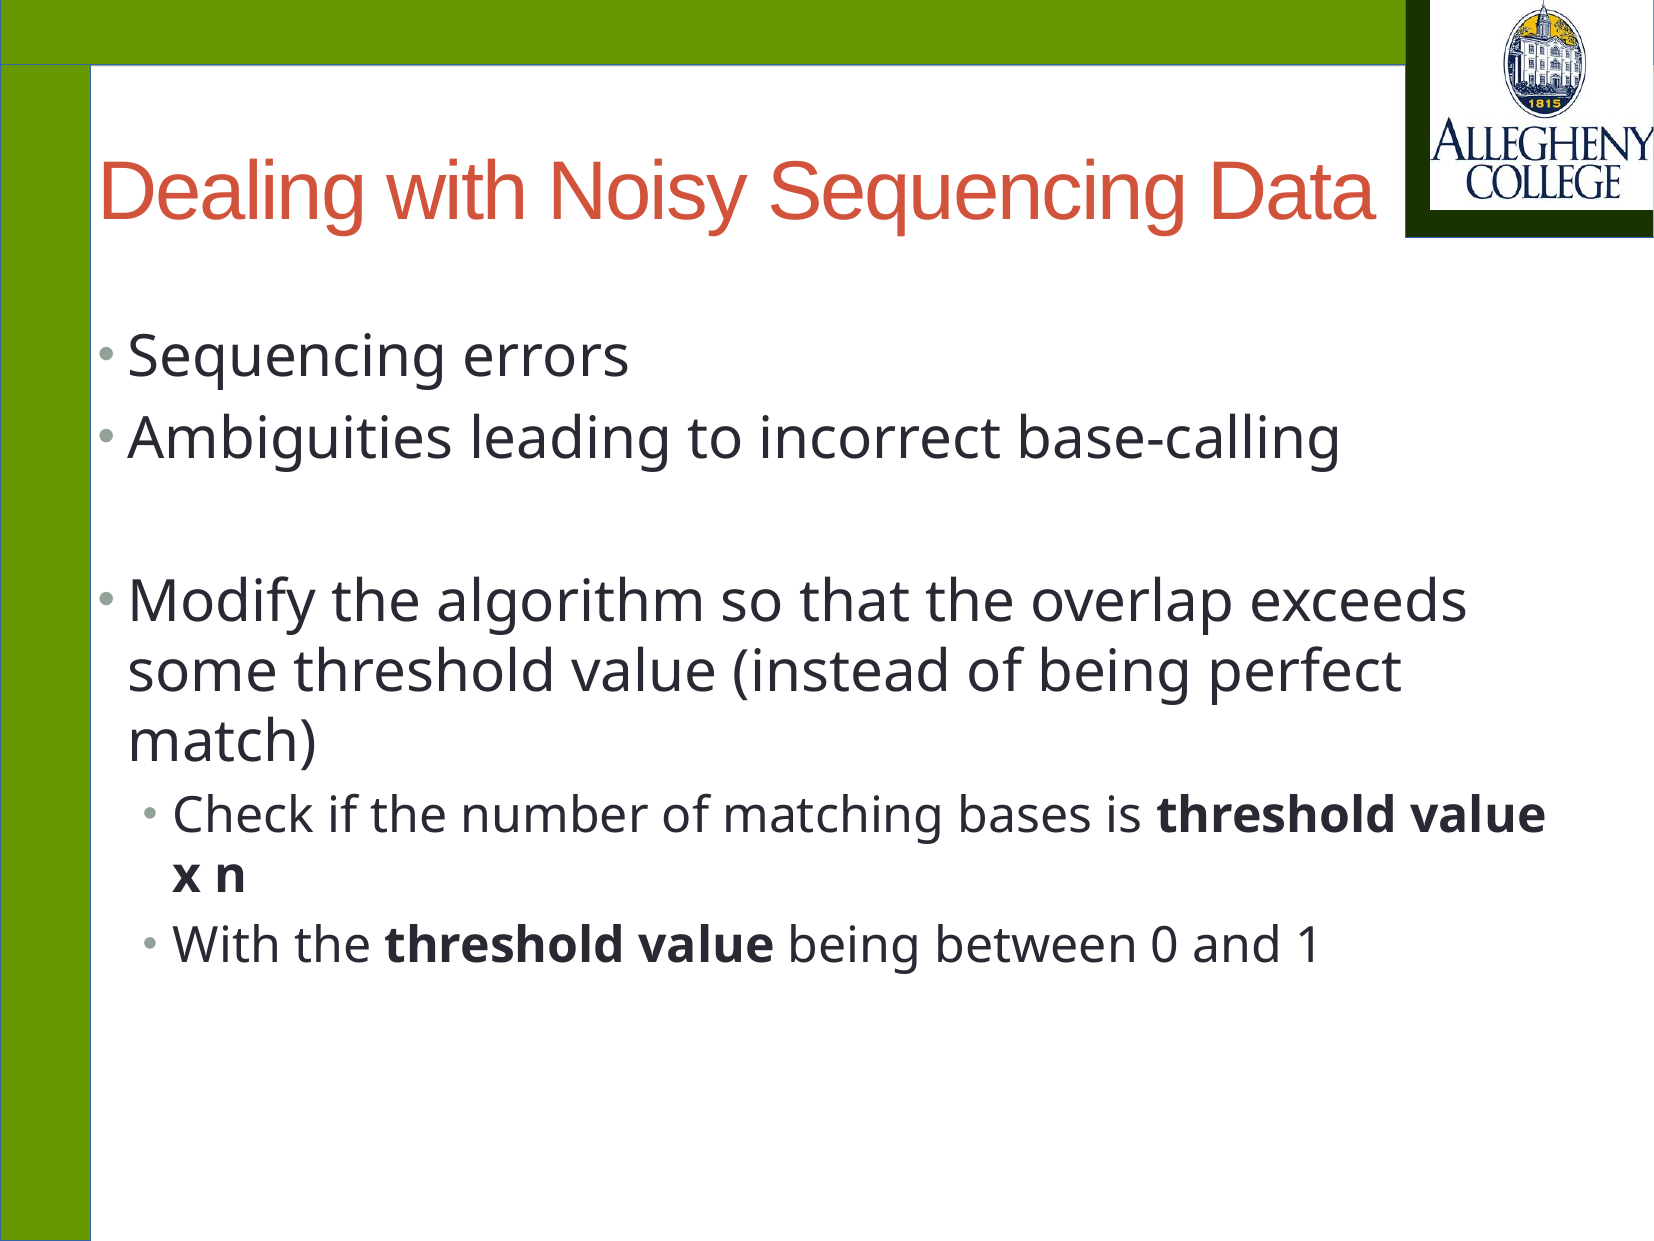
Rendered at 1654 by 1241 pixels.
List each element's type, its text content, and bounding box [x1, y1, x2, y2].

list Sequencing errors Ambiguities leading to incorrect base-calling Modify the algorithm so that the overlap exceeds some threshold value (instead of being perfect match) Check if the number of matching bases is threshold value x n With the threshold value being between 0 and 1 [91, 311, 1571, 1172]
title Dealing with Noisy Sequencing Data [91, 96, 1571, 276]
text_box [0, 0, 1654, 1241]
picture [1430, 0, 1654, 210]
